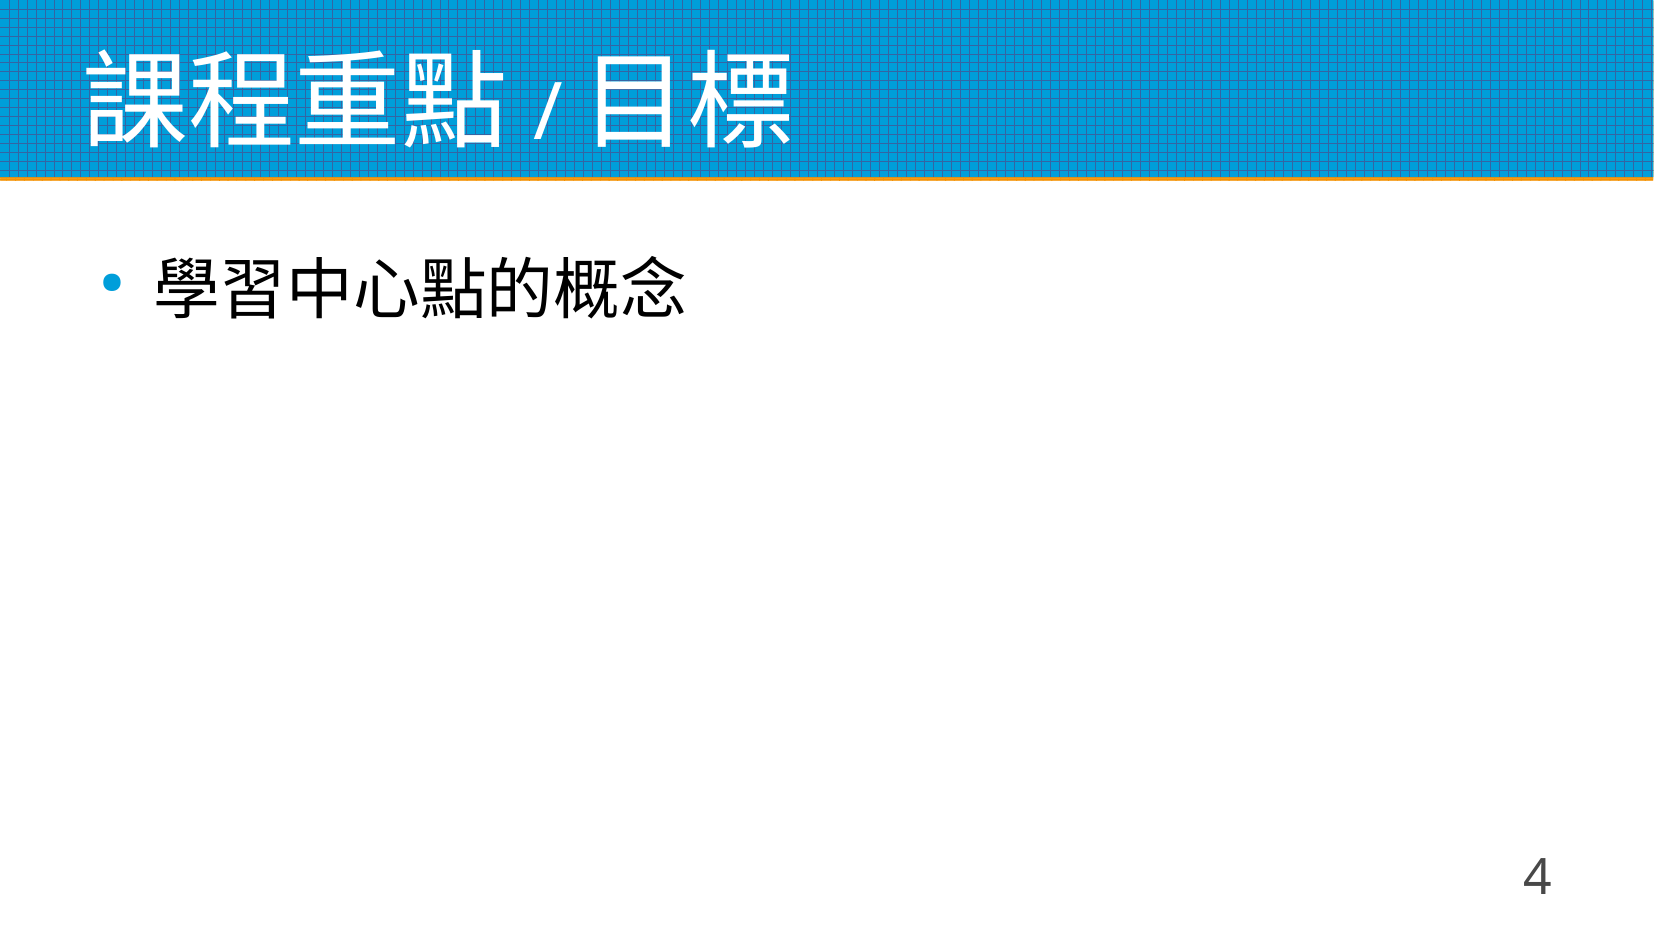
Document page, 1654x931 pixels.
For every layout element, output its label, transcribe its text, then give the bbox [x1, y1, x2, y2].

title 課程重點/目標 [82, 14, 1571, 171]
list 學習中心點的概念 [82, 236, 1563, 811]
